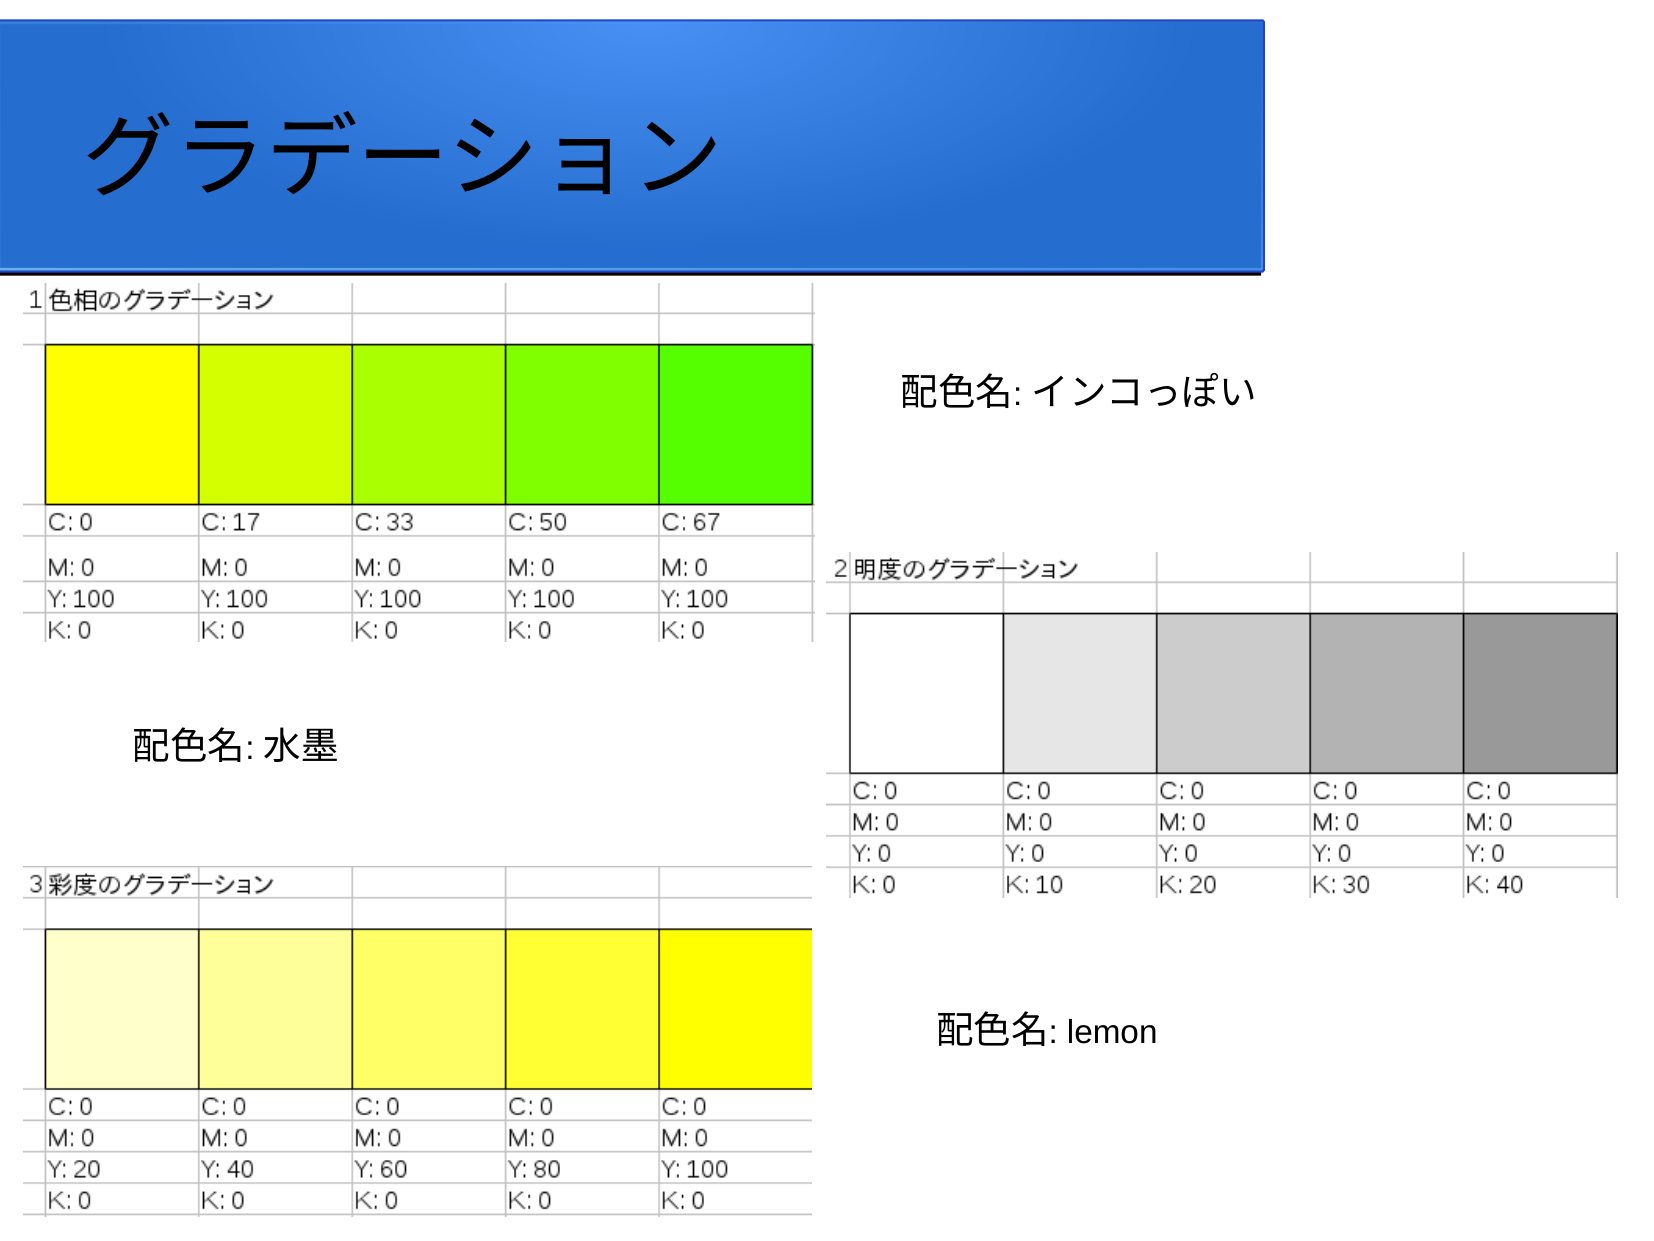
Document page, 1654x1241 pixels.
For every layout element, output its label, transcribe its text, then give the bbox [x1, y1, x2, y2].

title グラデーション [82, 47, 1235, 252]
picture [826, 552, 1618, 898]
text_box 配色名: 水墨 [118, 708, 745, 764]
text_box 配色名: インコっぽい [885, 354, 1465, 410]
text_box 配色名: lemon [921, 992, 1548, 1047]
picture [23, 283, 815, 642]
picture [23, 866, 812, 1217]
